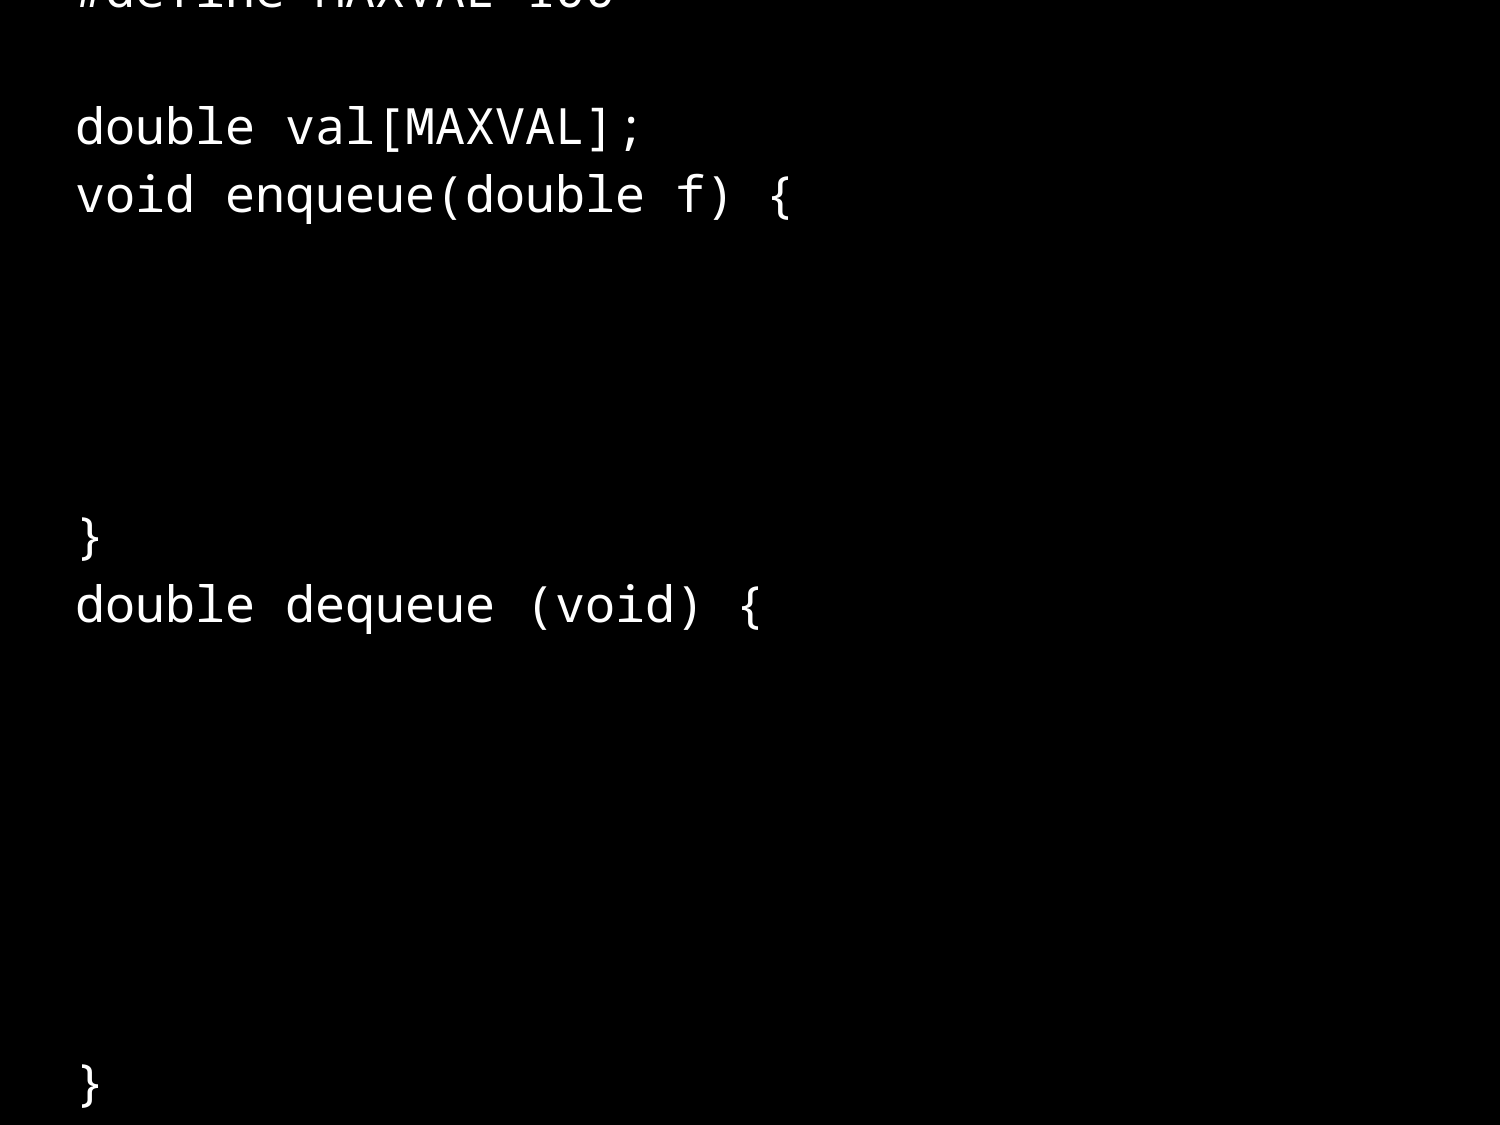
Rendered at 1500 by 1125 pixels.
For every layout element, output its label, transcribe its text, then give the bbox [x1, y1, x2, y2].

title #define MAXVAL 100 double val[MAXVAL]; void enqueue(double f) { } double dequeue (void) { } [75, 41, 1426, 1028]
